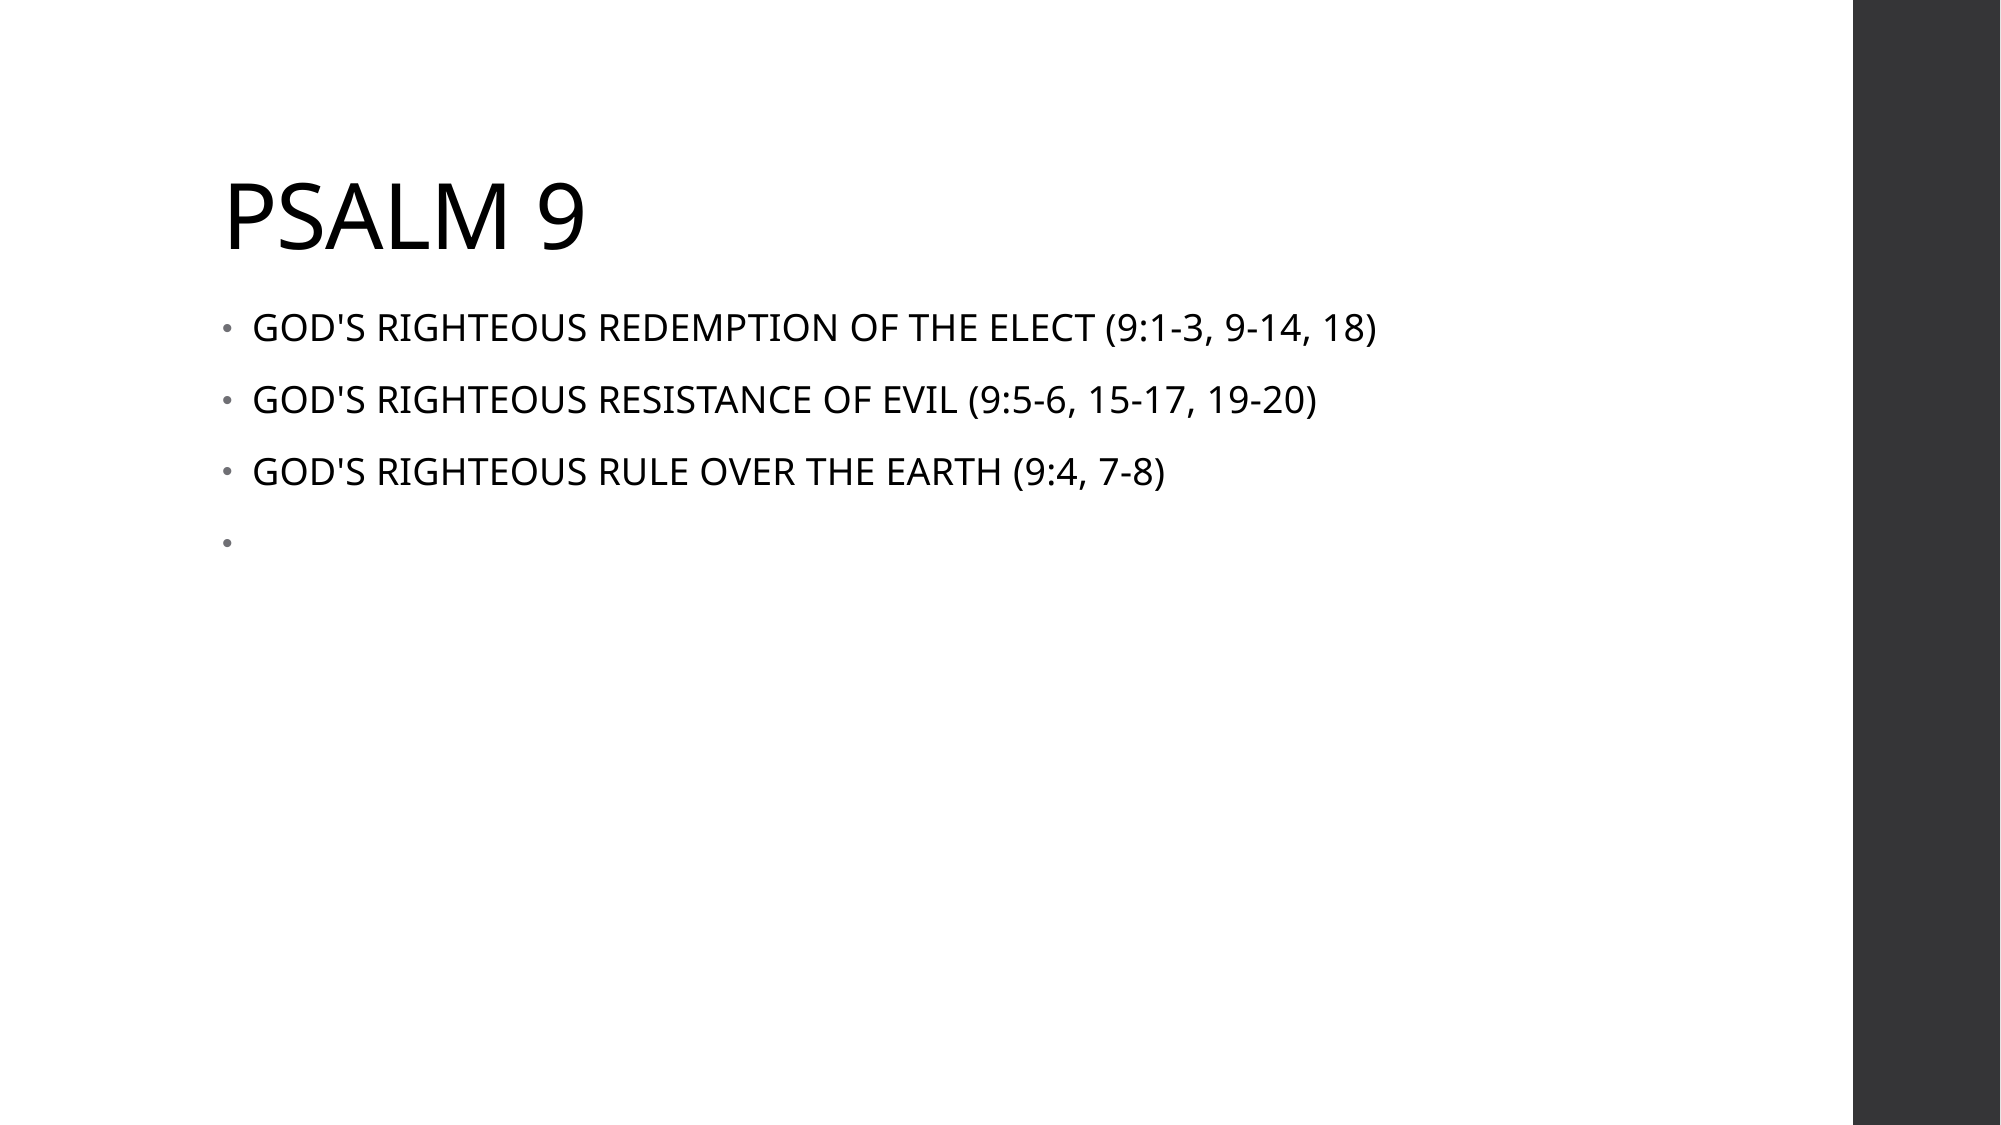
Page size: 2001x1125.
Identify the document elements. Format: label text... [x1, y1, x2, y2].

list GOD'S RIGHTEOUS REDEMPTION OF THE ELECT (9:1-3, 9-14, 18) GOD'S RIGHTEOUS RESISTANCE OF EVIL (9:5-6, 15-17, 19-20) GOD'S RIGHTEOUS RULE OVER THE EARTH (9:4, 7-8) [206, 299, 1617, 1014]
title PSALM 9 [206, 60, 1797, 278]
